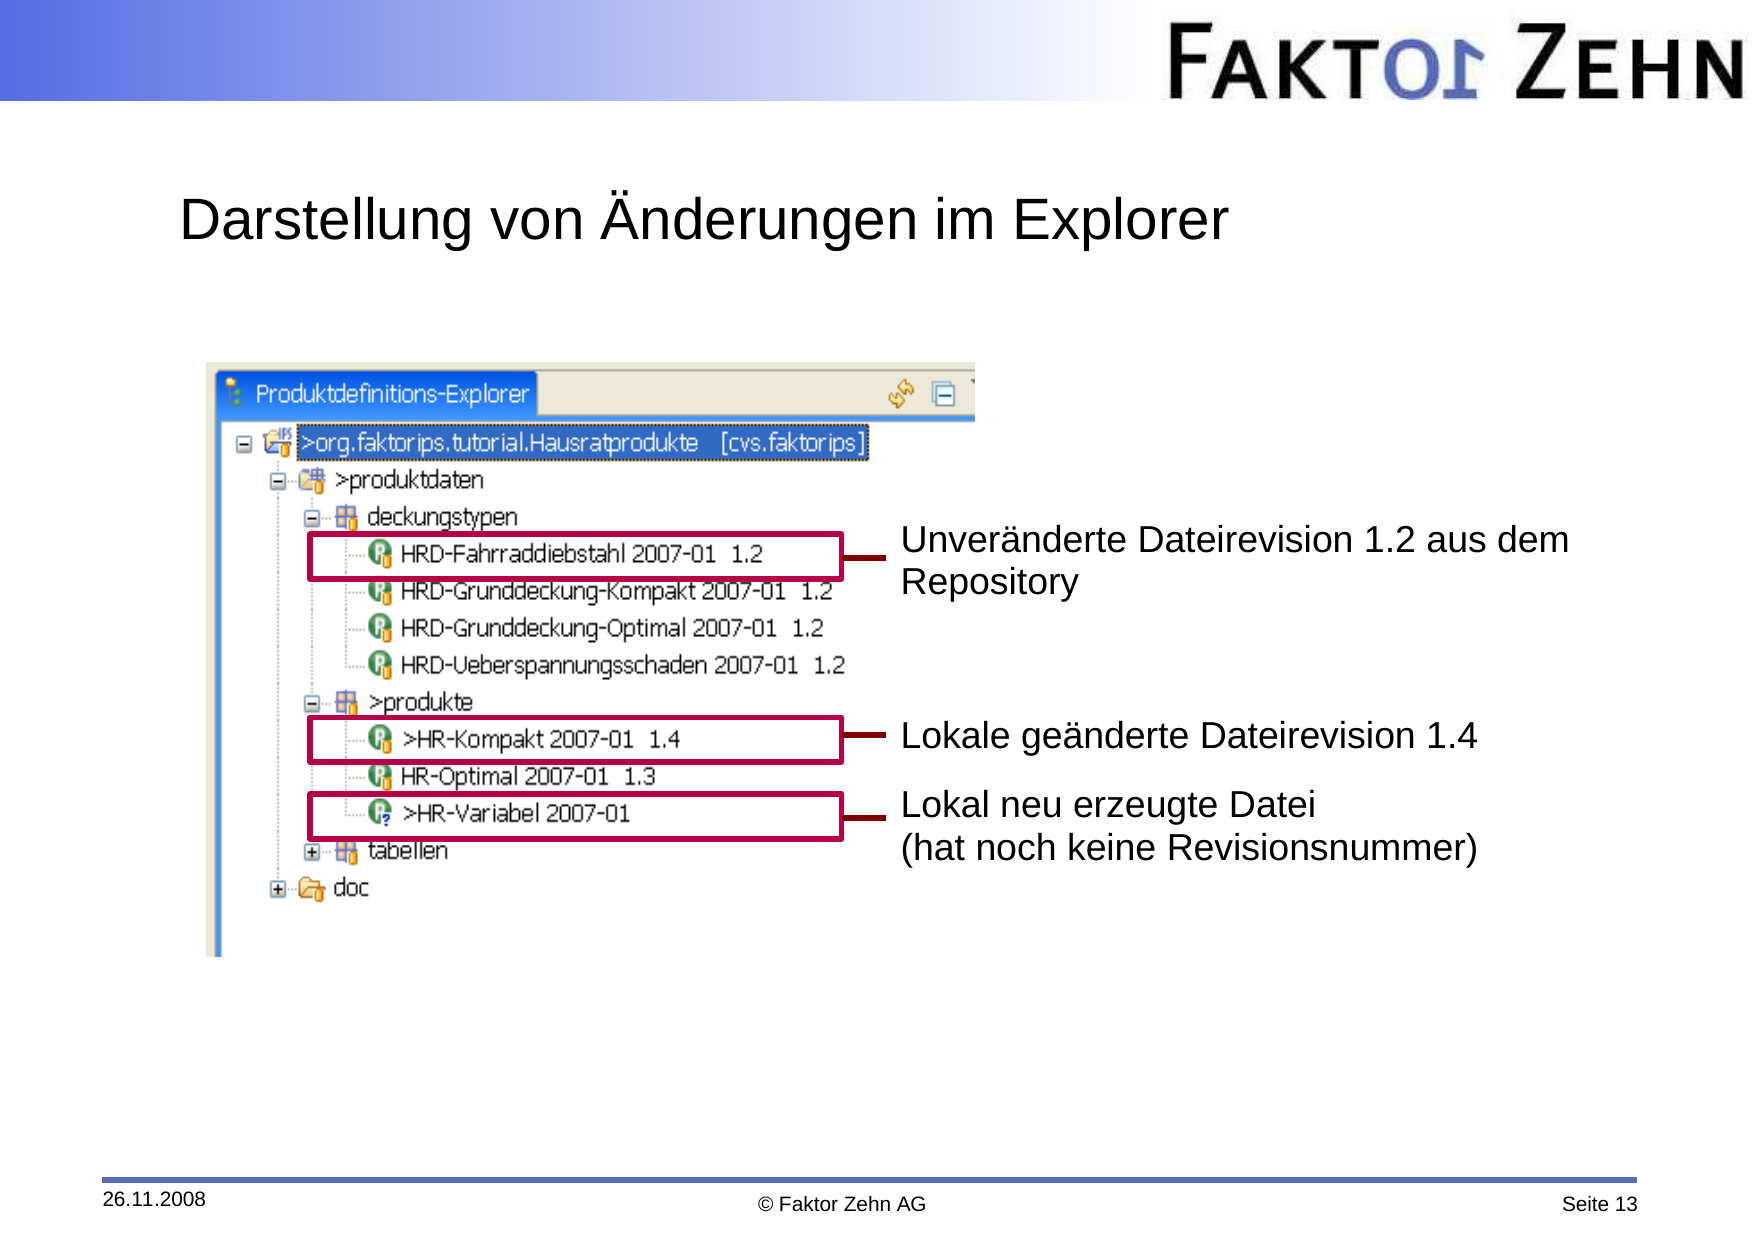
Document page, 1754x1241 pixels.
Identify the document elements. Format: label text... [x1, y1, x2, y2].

text_box Lokal neu erzeugte Datei (hat noch keine Revisionsnummer) [900, 783, 1479, 869]
text_box Unveränderte Dateirevision 1.2 aus dem Repository [900, 518, 1581, 603]
title Darstellung von Änderungen im Explorer [179, 142, 1576, 296]
picture [206, 362, 975, 957]
text_box Lokale geänderte Dateirevision 1.4 [900, 714, 1479, 757]
picture [1162, 7, 1752, 100]
